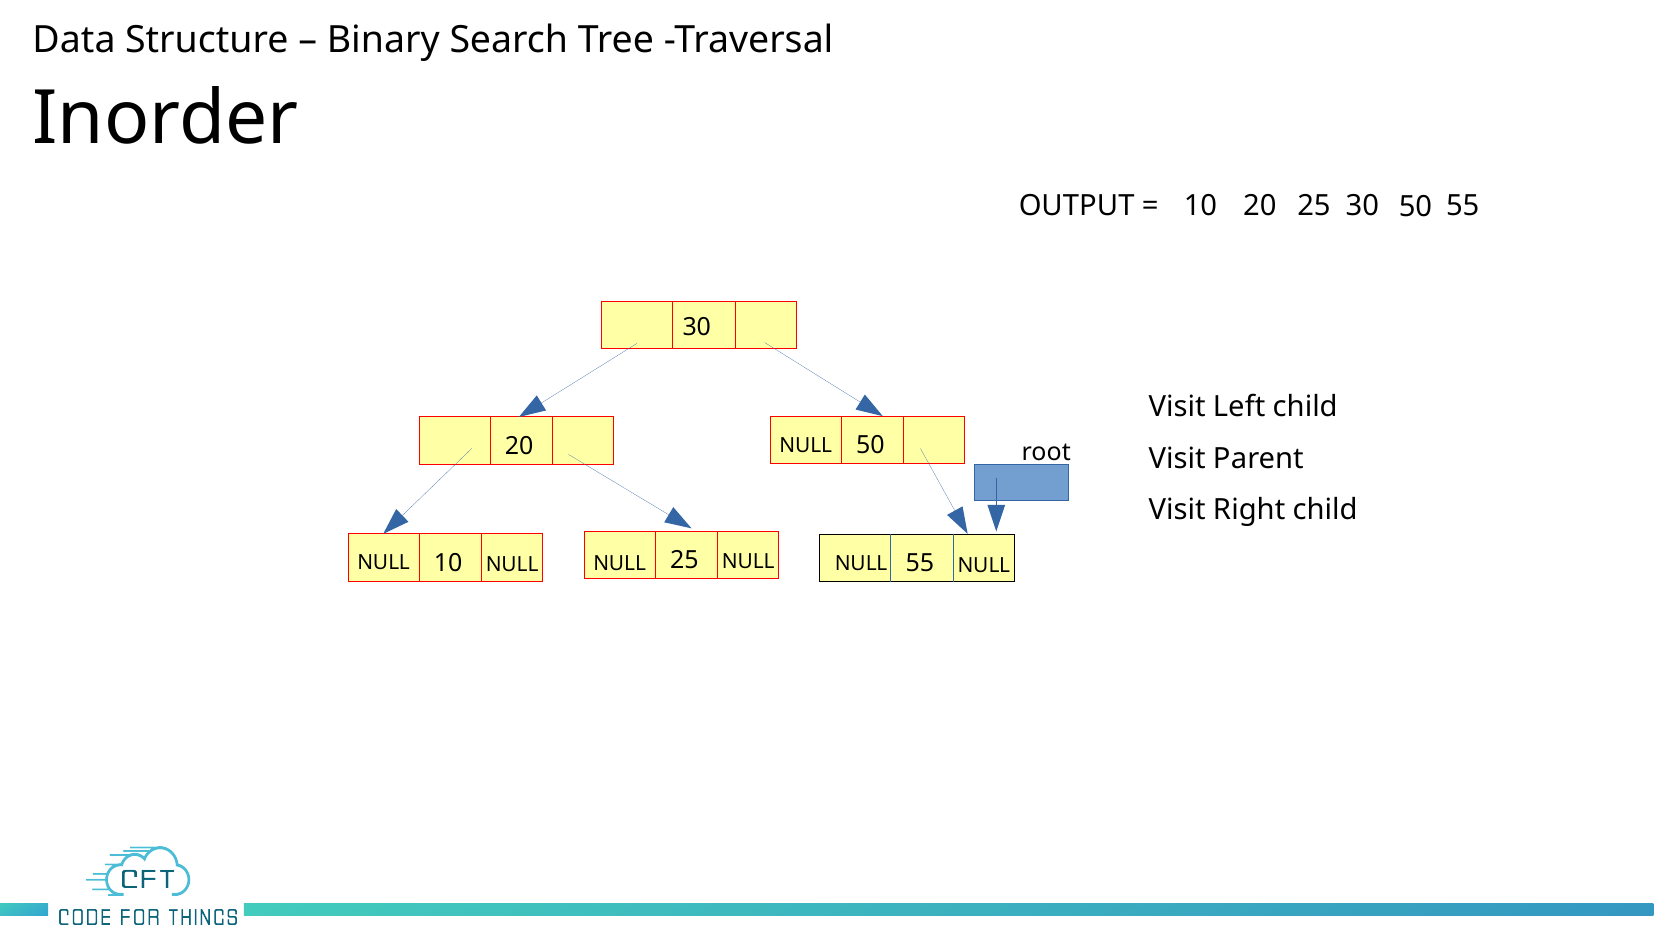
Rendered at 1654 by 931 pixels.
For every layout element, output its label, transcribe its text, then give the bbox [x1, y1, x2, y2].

text_box 50 [1384, 177, 1453, 227]
picture [59, 846, 237, 925]
text_box Visit Left child Visit Parent Visit Right child [1133, 377, 1501, 520]
title Data Structure – Binary Search Tree -Traversal Inorder [32, 12, 1184, 166]
text_box 30 [1330, 177, 1384, 227]
text_box root [1006, 426, 1087, 471]
text_box [718, 531, 779, 539]
text_box NULL [820, 540, 904, 580]
text_box NULL [764, 422, 849, 462]
text_box [819, 534, 890, 582]
text_box NULL [942, 542, 1027, 582]
text_box [954, 534, 1015, 542]
text_box 50 [841, 419, 904, 464]
text_box OUTPUT = [1003, 177, 1168, 227]
text_box 55 [1453, 177, 1501, 227]
text_box [770, 416, 841, 422]
text_box [491, 416, 552, 420]
text_box 30 [667, 301, 730, 346]
text_box [974, 464, 1069, 501]
text_box [348, 533, 419, 539]
text_box 10 [419, 536, 481, 582]
text_box [736, 301, 797, 349]
text_box 20 [490, 420, 552, 465]
text_box [553, 416, 614, 465]
text_box 20 [1228, 177, 1282, 227]
text_box 10 [1168, 177, 1228, 227]
text_box 25 [655, 534, 718, 579]
text_box 25 [1282, 177, 1330, 227]
text_box NULL [707, 539, 791, 579]
text_box 55 [890, 537, 953, 582]
text_box [584, 531, 655, 540]
text_box NULL [342, 539, 426, 579]
text_box [673, 301, 735, 349]
text_box [601, 301, 672, 349]
text_box [482, 533, 543, 541]
text_box [419, 416, 490, 465]
text_box NULL [578, 540, 663, 580]
text_box [904, 416, 965, 464]
text_box NULL [471, 541, 555, 581]
